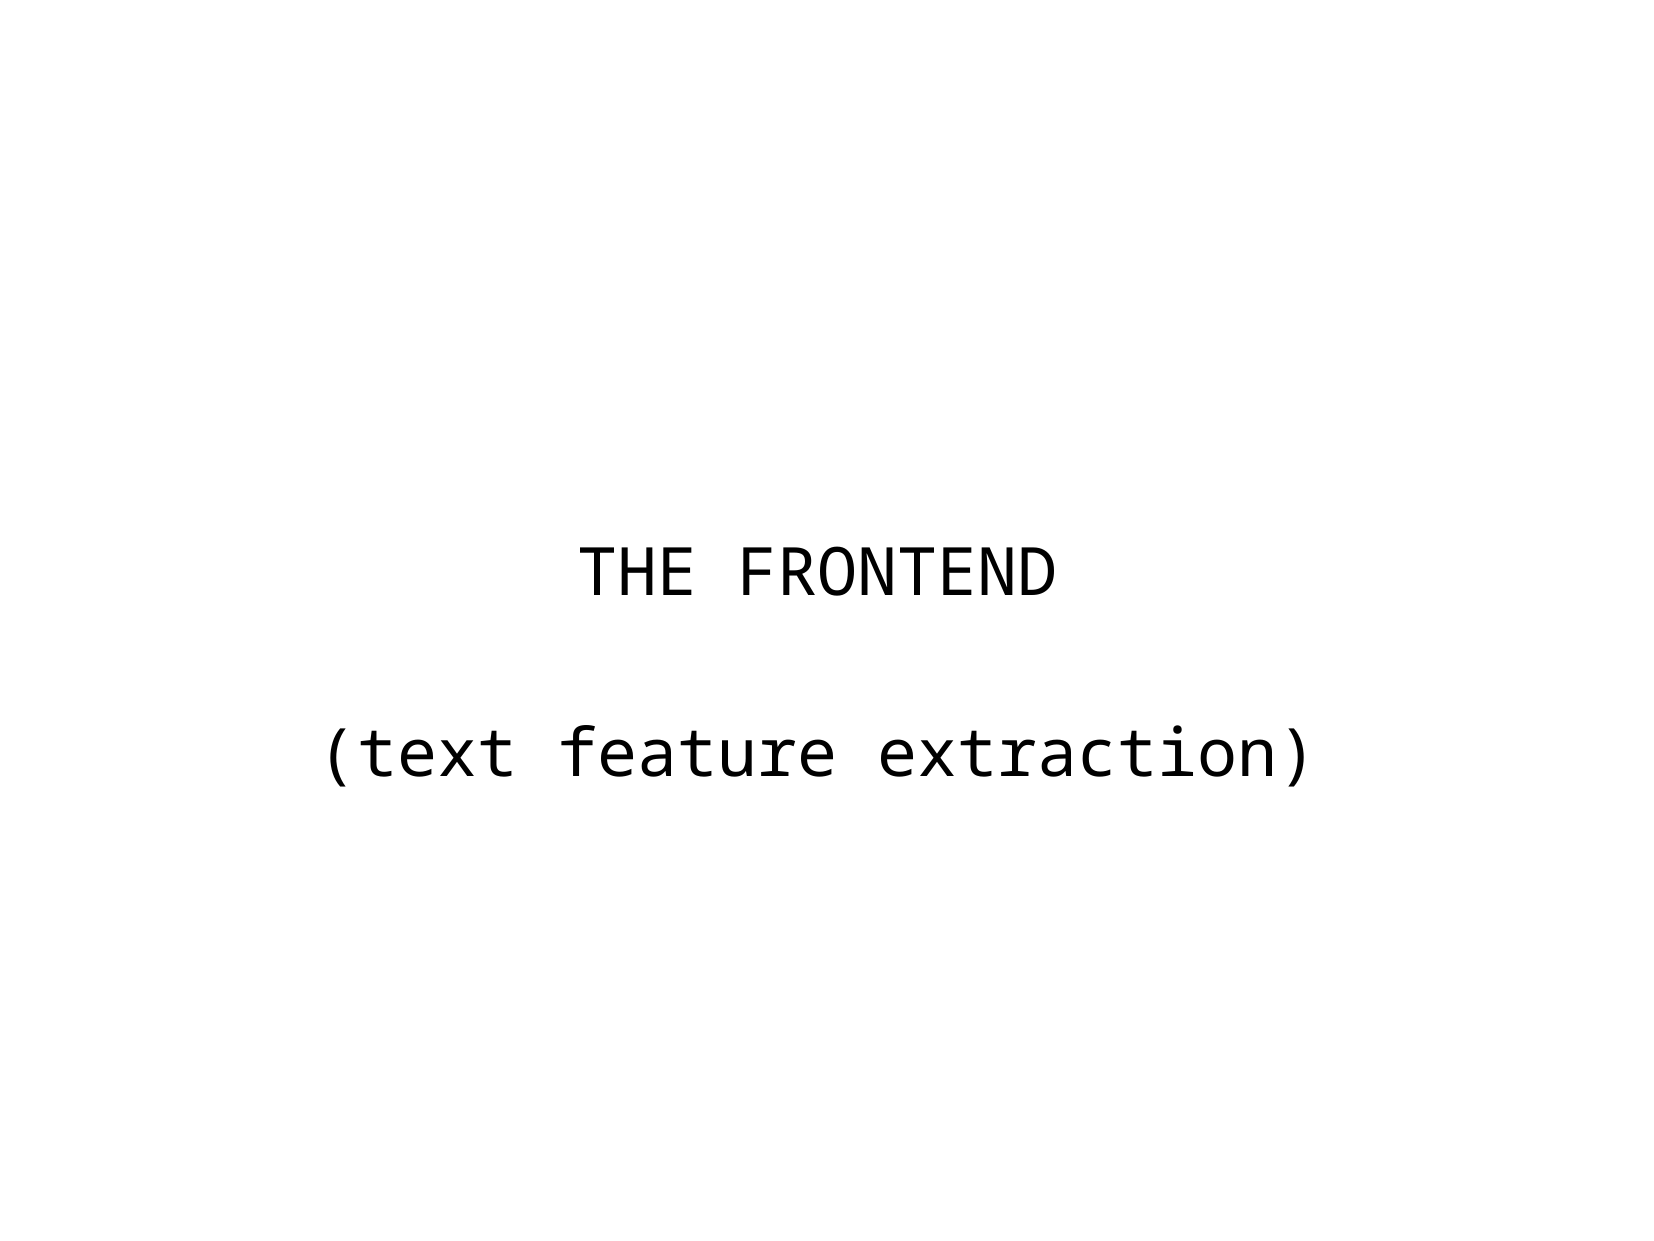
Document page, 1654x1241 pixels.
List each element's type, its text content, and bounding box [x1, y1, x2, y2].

text_box THE FRONTEND (text feature extraction) [300, 450, 1336, 871]
